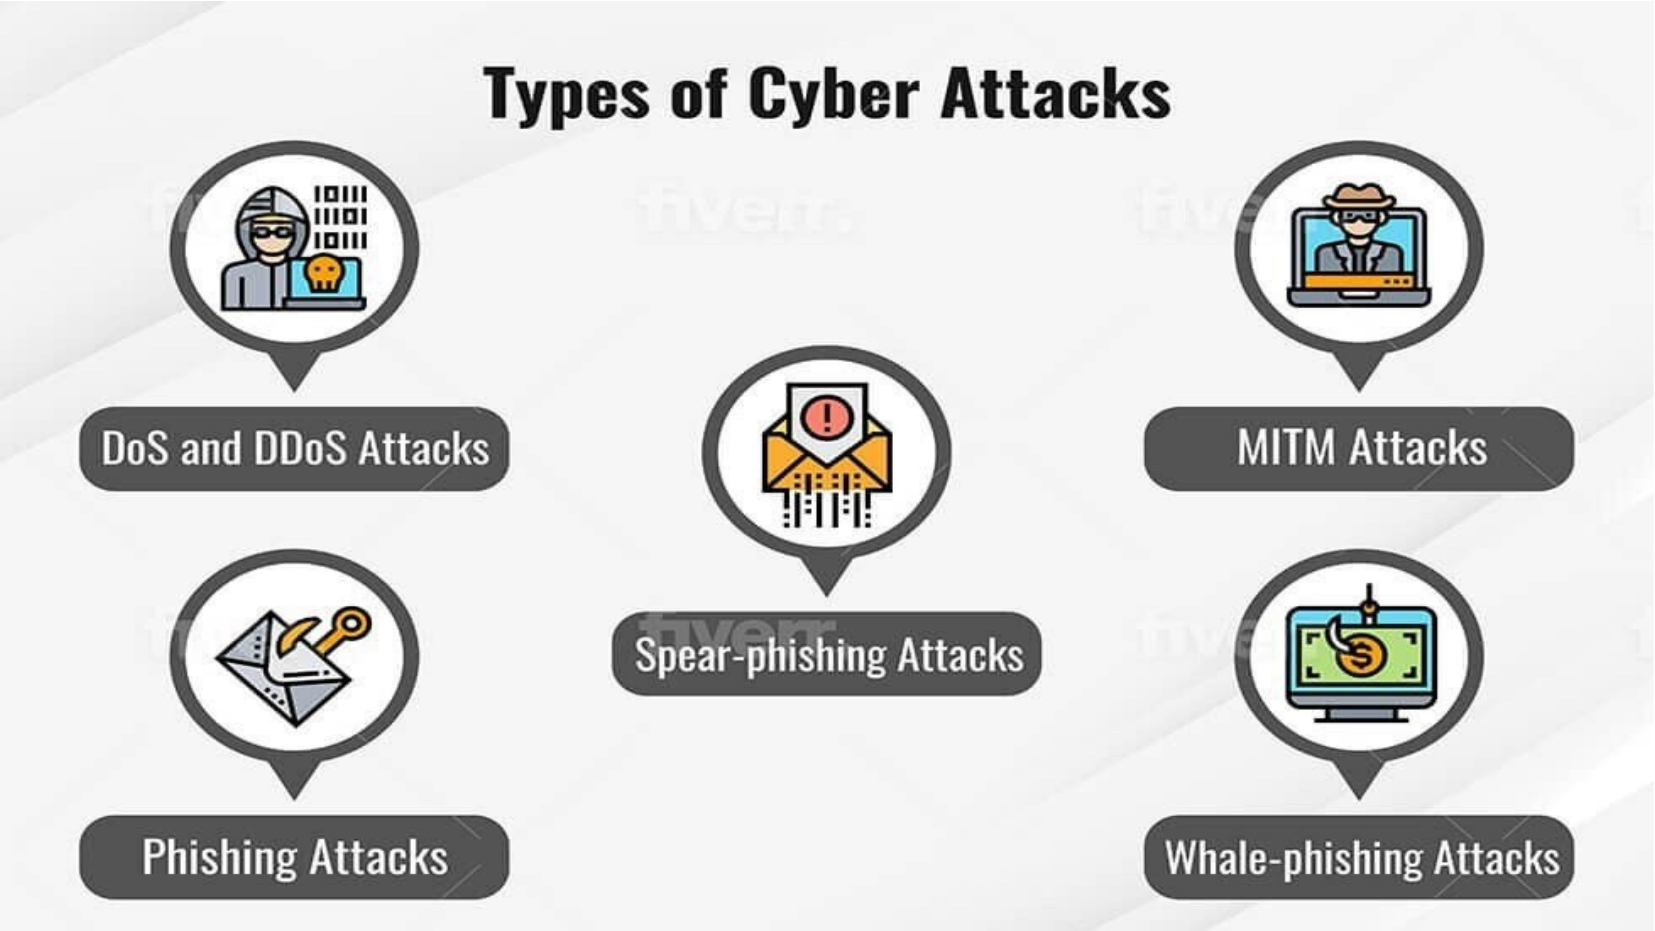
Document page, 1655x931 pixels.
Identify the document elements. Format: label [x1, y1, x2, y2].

text_box [0, 1, 1654, 930]
